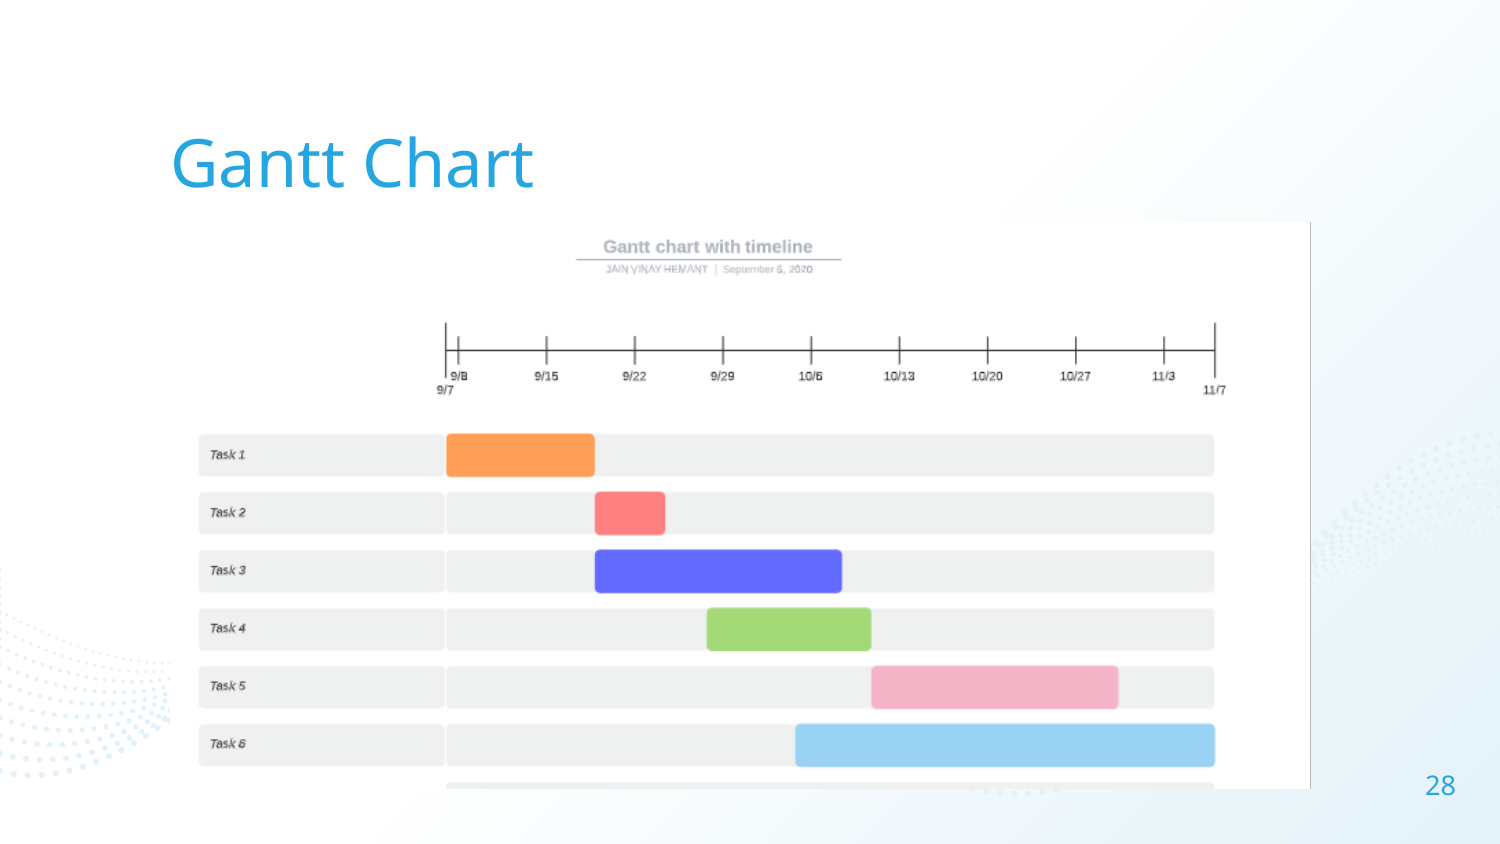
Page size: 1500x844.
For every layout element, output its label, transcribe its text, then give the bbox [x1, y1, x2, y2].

picture [170, 222, 1312, 789]
title Gantt Chart [170, 137, 1330, 203]
slide_number <number> [1366, 754, 1457, 819]
